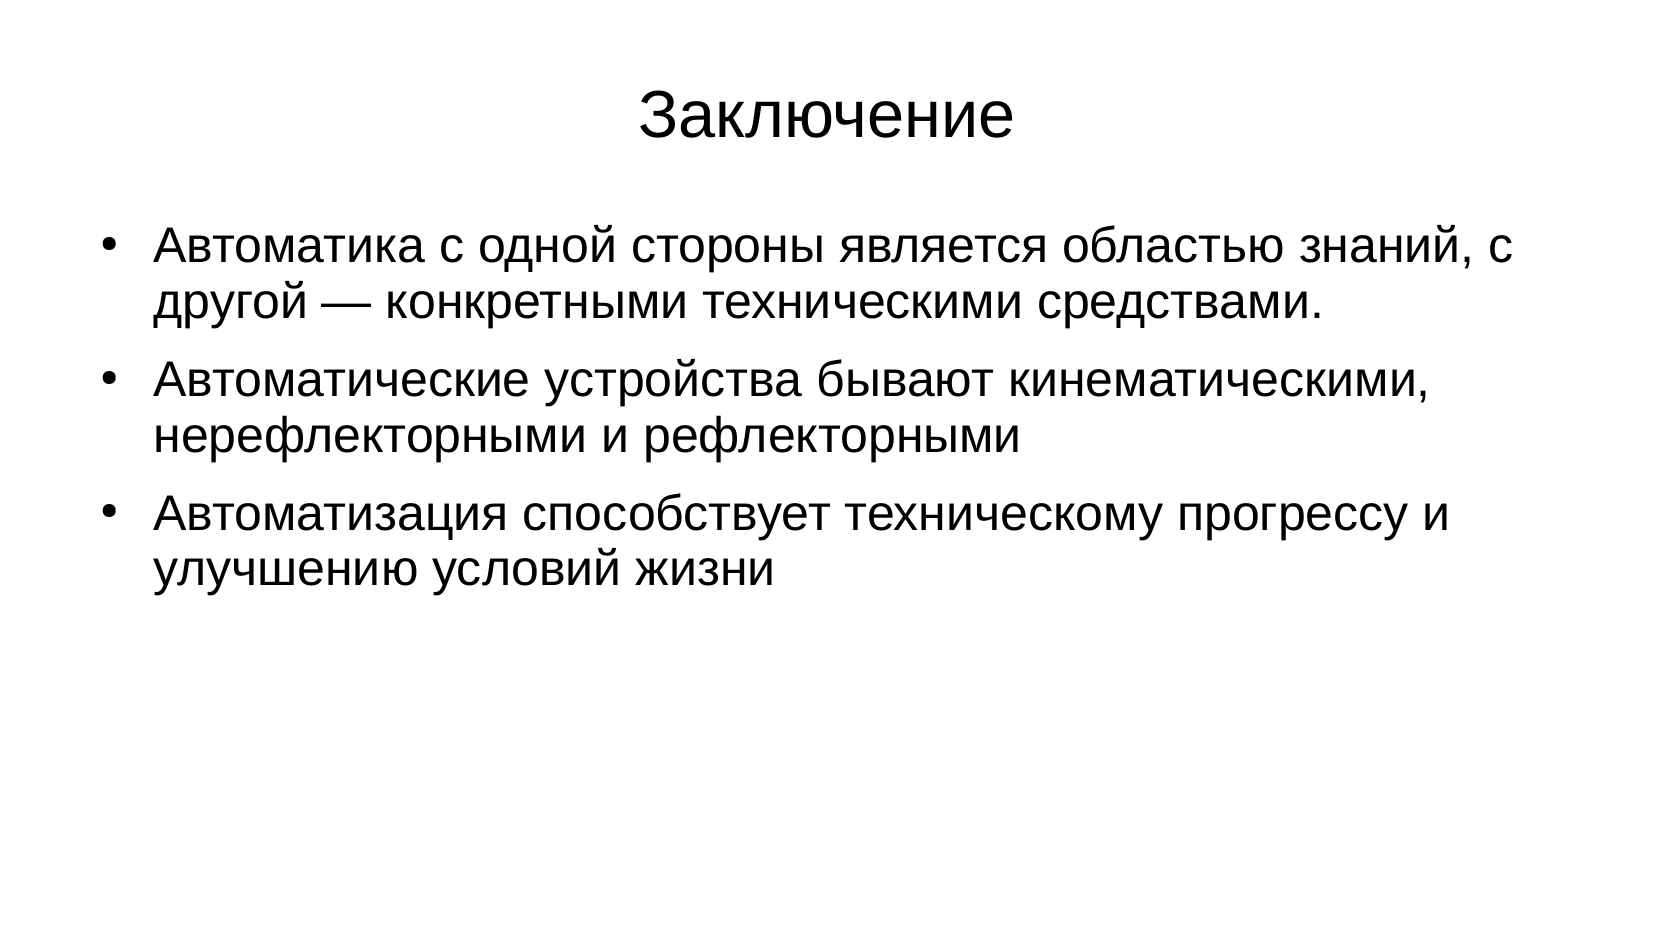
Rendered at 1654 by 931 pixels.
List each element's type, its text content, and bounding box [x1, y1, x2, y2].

list Автоматика с одной стороны является областью знаний, с другой — конкретными техническими средствами. Автоматические устройства бывают кинематическими, нерефлекторными и рефлекторными Автоматизация способствует техническому прогрессу и улучшению условий жизни [82, 217, 1571, 857]
title Заключение [82, 37, 1571, 193]
